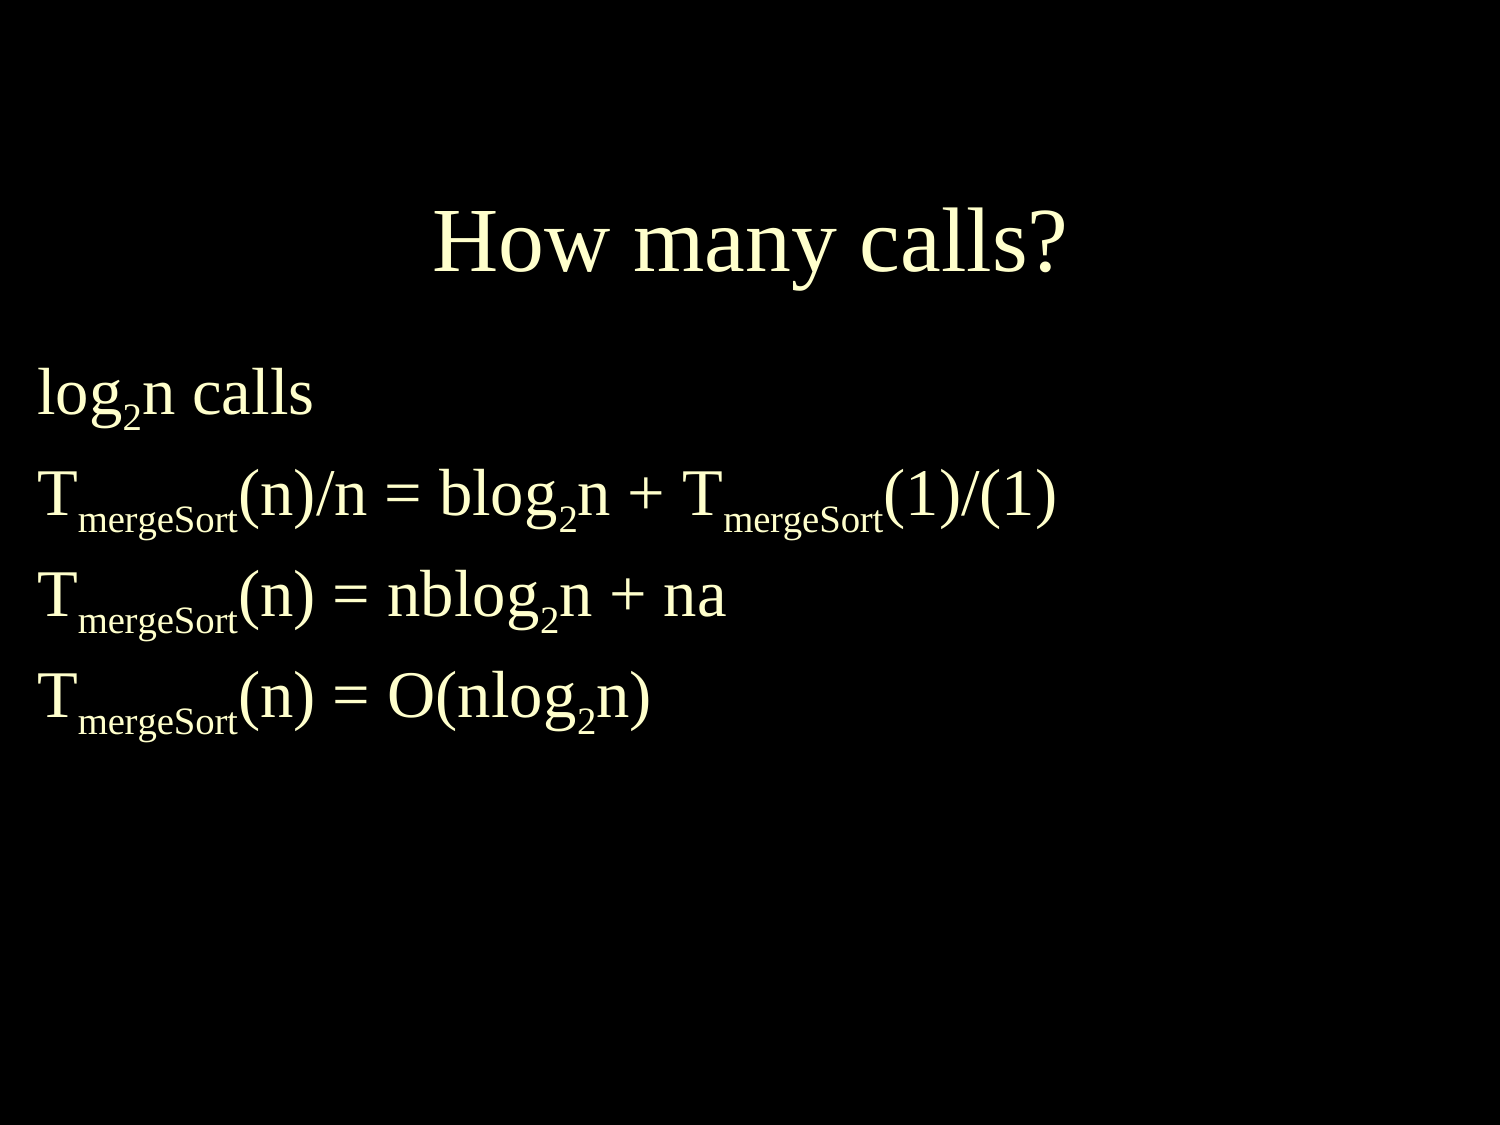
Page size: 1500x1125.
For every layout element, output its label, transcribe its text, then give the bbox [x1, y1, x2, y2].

title How many calls? [22, 145, 1480, 336]
list log2n calls TmergeSort(n)/n = blog2n + TmergeSort(1)/(1) TmergeSort(n) = nblog2n + na TmergeSort(n) = O(nlog2n) [22, 347, 1482, 1026]
